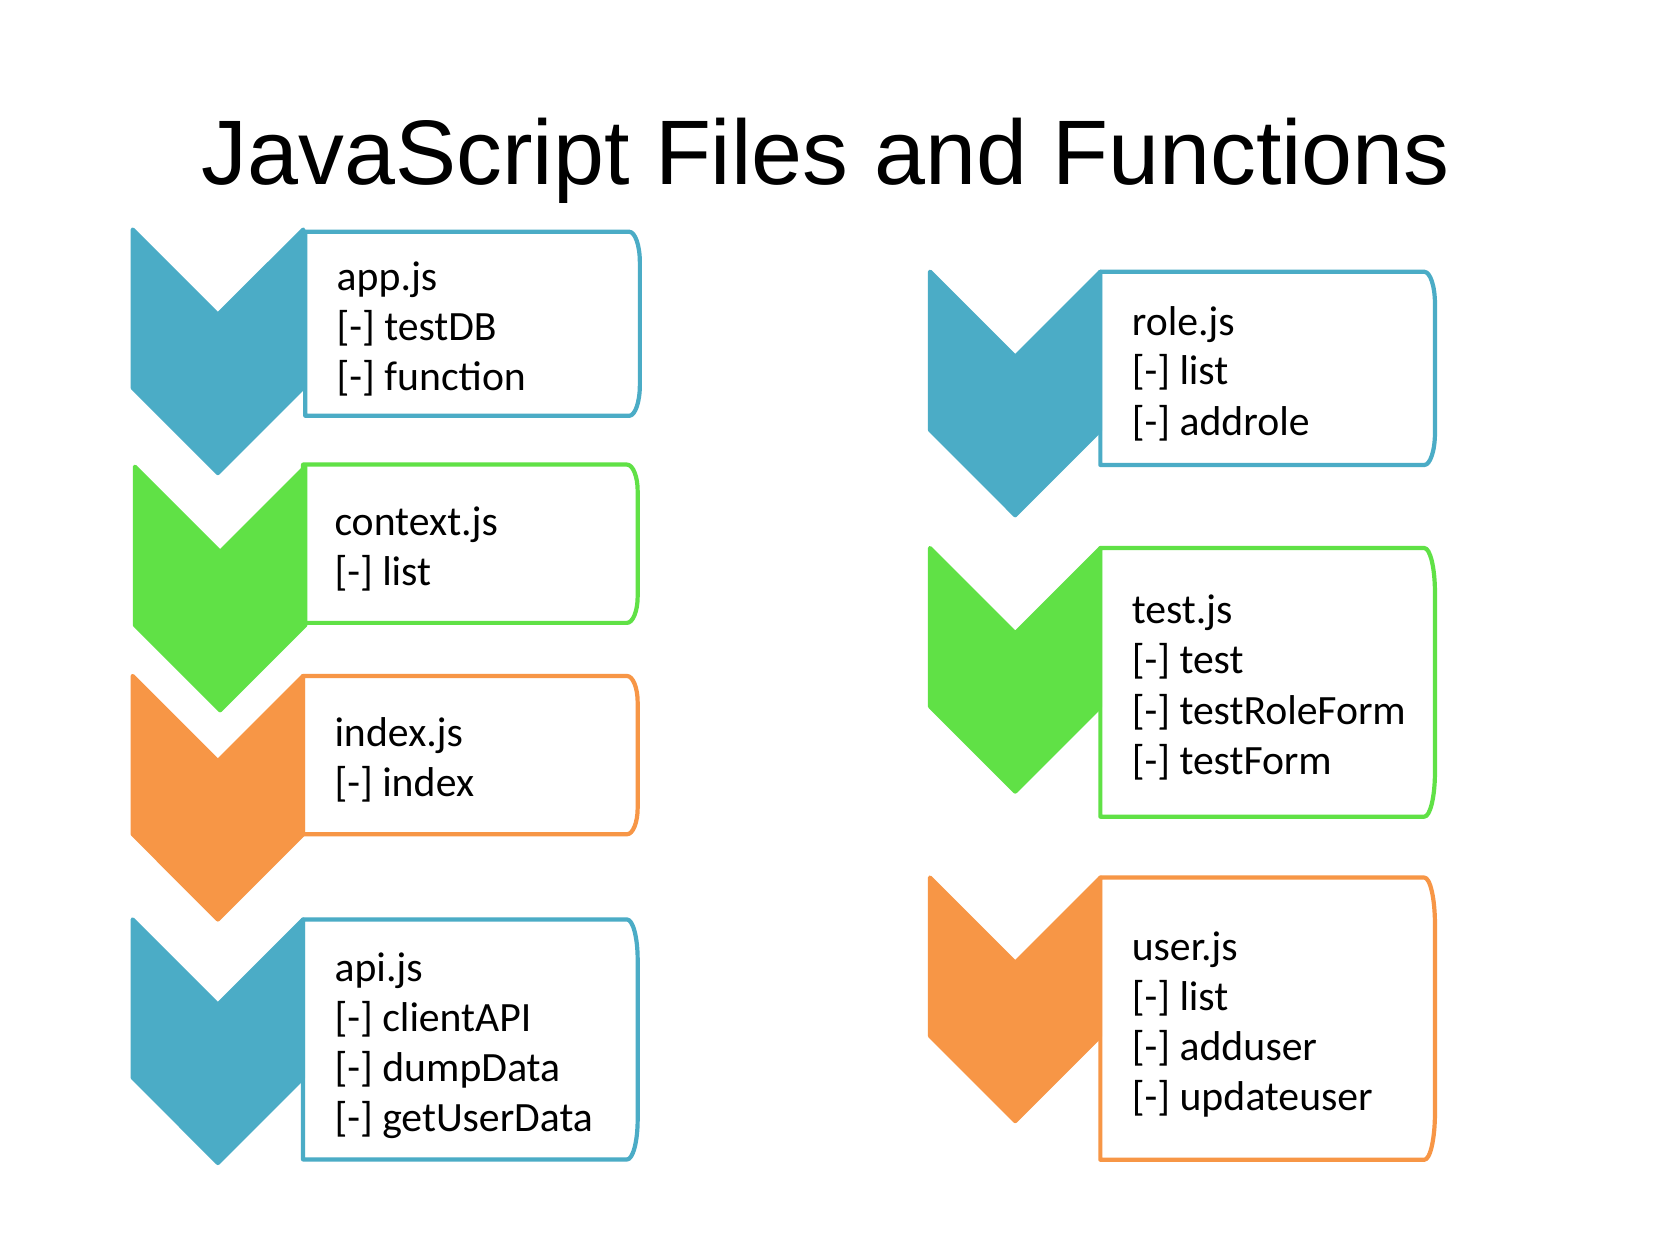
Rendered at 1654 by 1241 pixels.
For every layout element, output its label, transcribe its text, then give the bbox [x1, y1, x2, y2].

text_box [134, 466, 306, 711]
text_box [930, 548, 1100, 792]
text_box app.js [-] testDB [-] function [305, 231, 640, 416]
text_box test.js [-] test [-] testRoleForm [-] testForm [1100, 548, 1435, 817]
text_box api.js [-] clientAPI [-] dumpData [-] getUserData [303, 919, 638, 1160]
text_box role.js [-] list [-] addrole [1100, 271, 1435, 466]
text_box user.js [-] list [-] adduser [-] updateuser [1100, 877, 1435, 1160]
text_box [930, 877, 1100, 1122]
text_box [930, 271, 1100, 516]
text_box context.js [-] list [303, 464, 638, 623]
title JavaScript Files and Functions [82, 49, 1571, 257]
text_box [132, 919, 303, 1163]
text_box [132, 675, 304, 920]
text_box index.js [-] index [303, 676, 638, 835]
text_box [132, 229, 304, 474]
